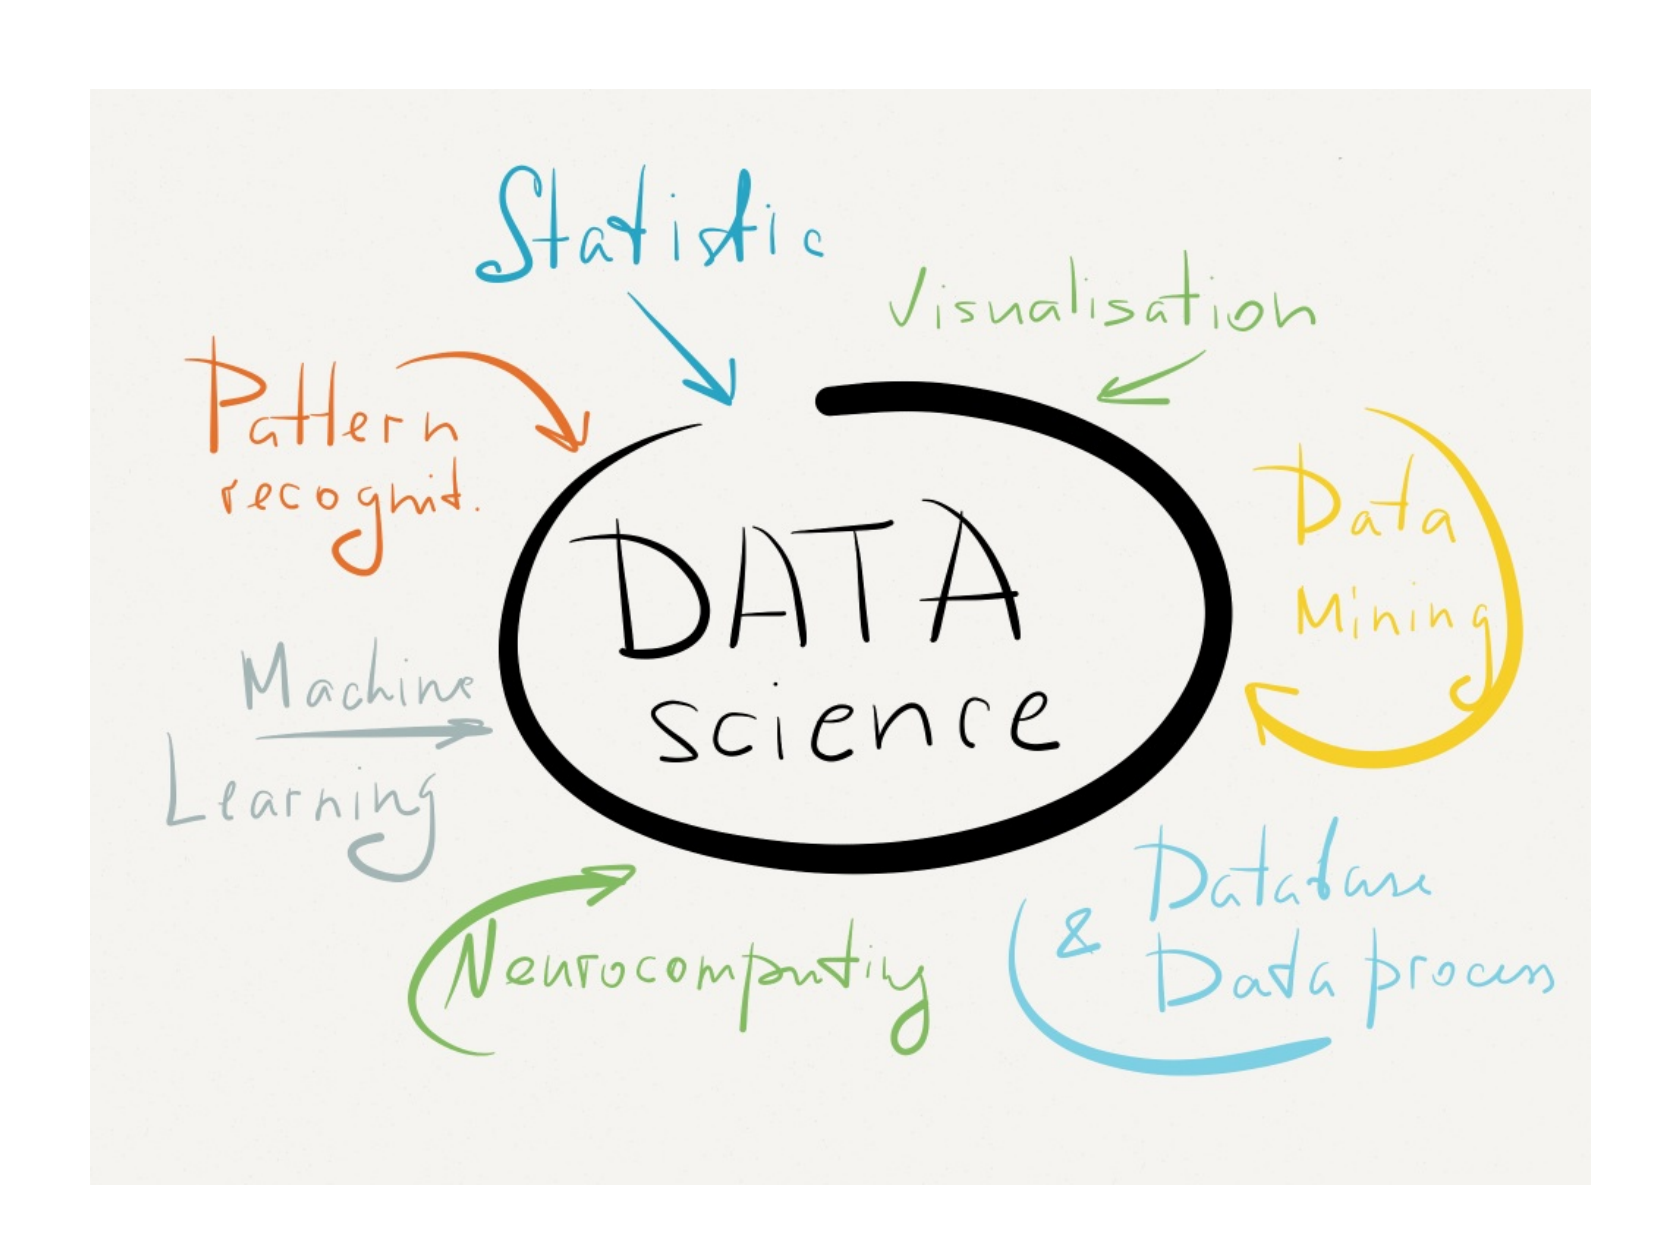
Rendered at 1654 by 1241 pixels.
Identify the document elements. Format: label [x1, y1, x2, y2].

picture [90, 89, 1591, 1186]
